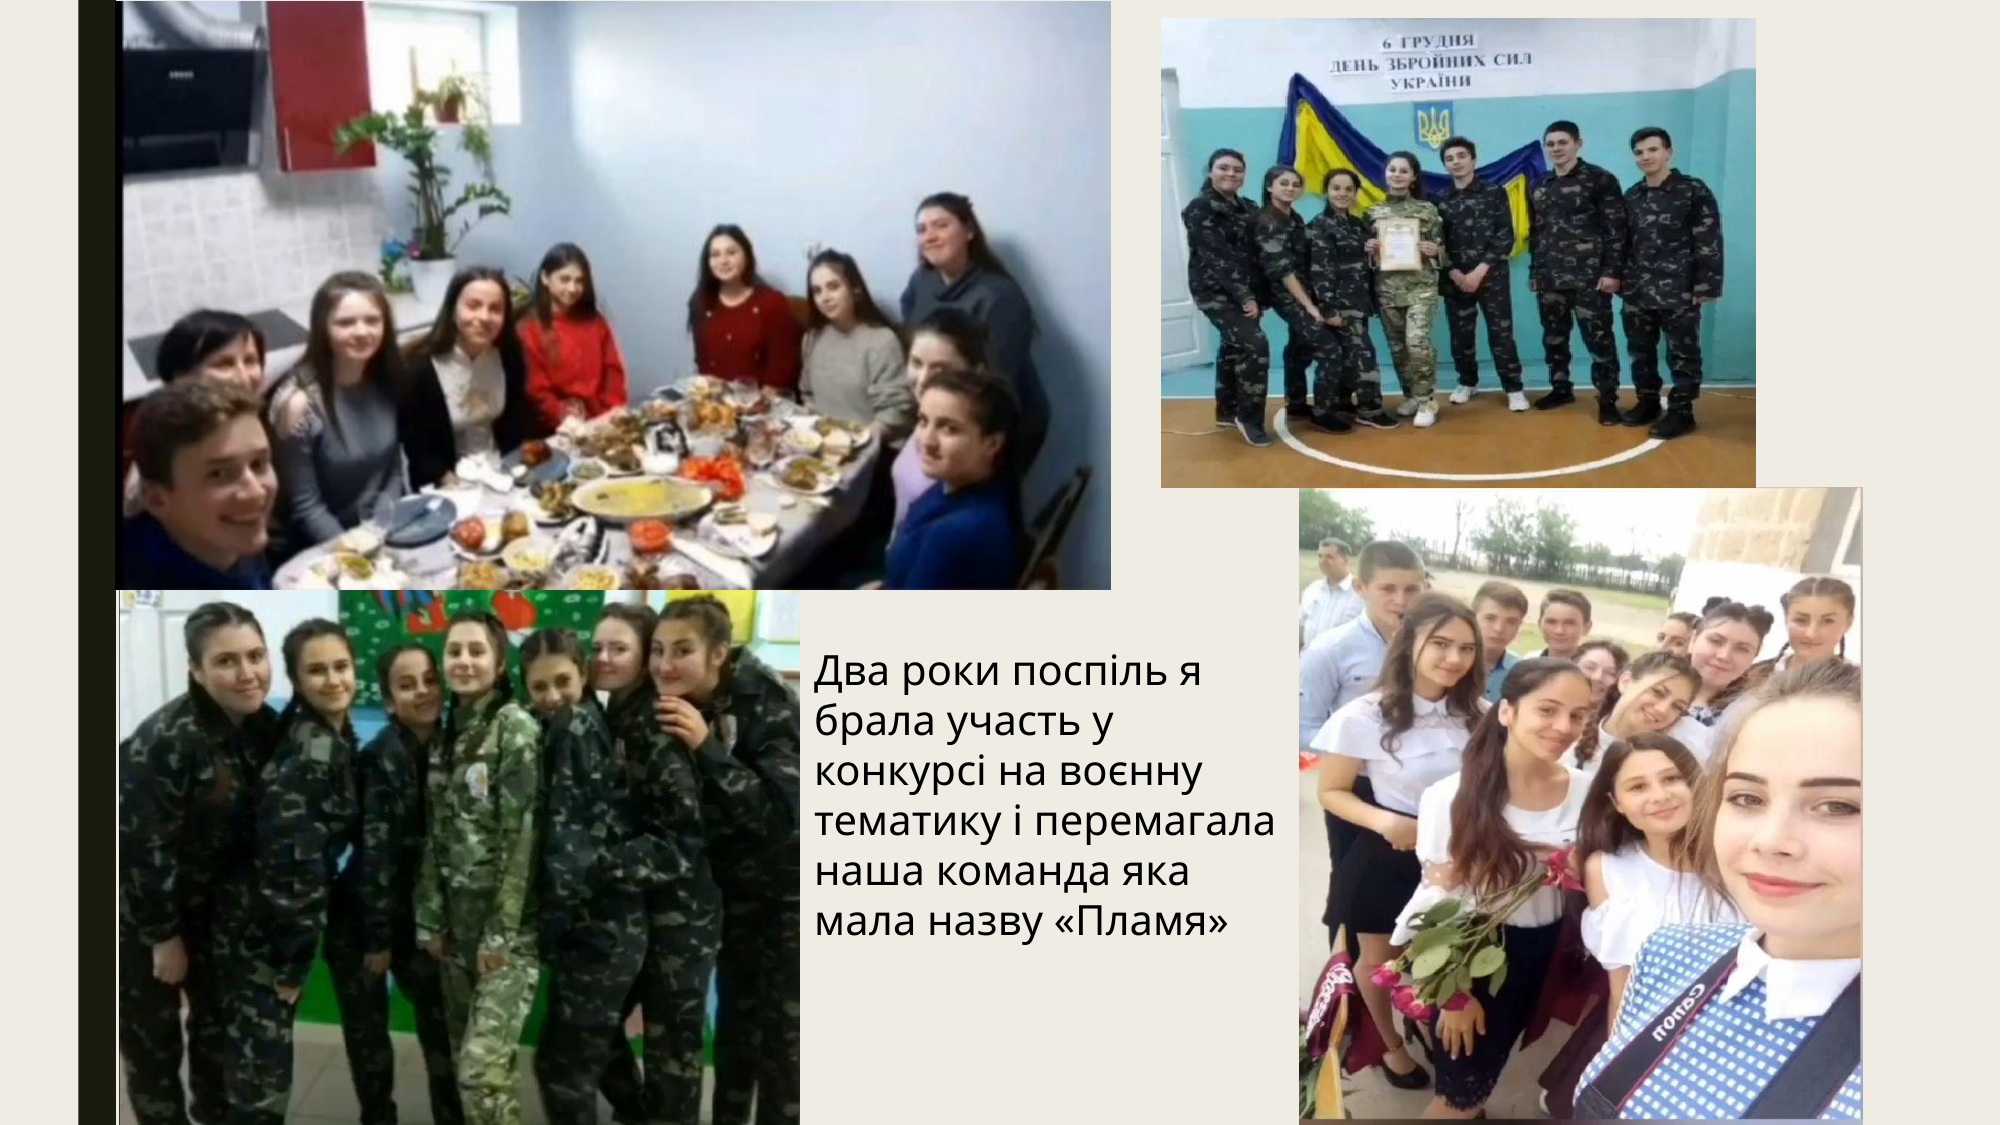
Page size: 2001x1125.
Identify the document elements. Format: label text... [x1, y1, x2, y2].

picture [1161, 18, 1863, 1125]
text_box Два роки поспіль я брала участь у конкурсі на воєнну тематику і перемагала наша команда яка мала назву «Пламя» [799, 636, 1300, 955]
picture [115, 1, 1111, 1125]
